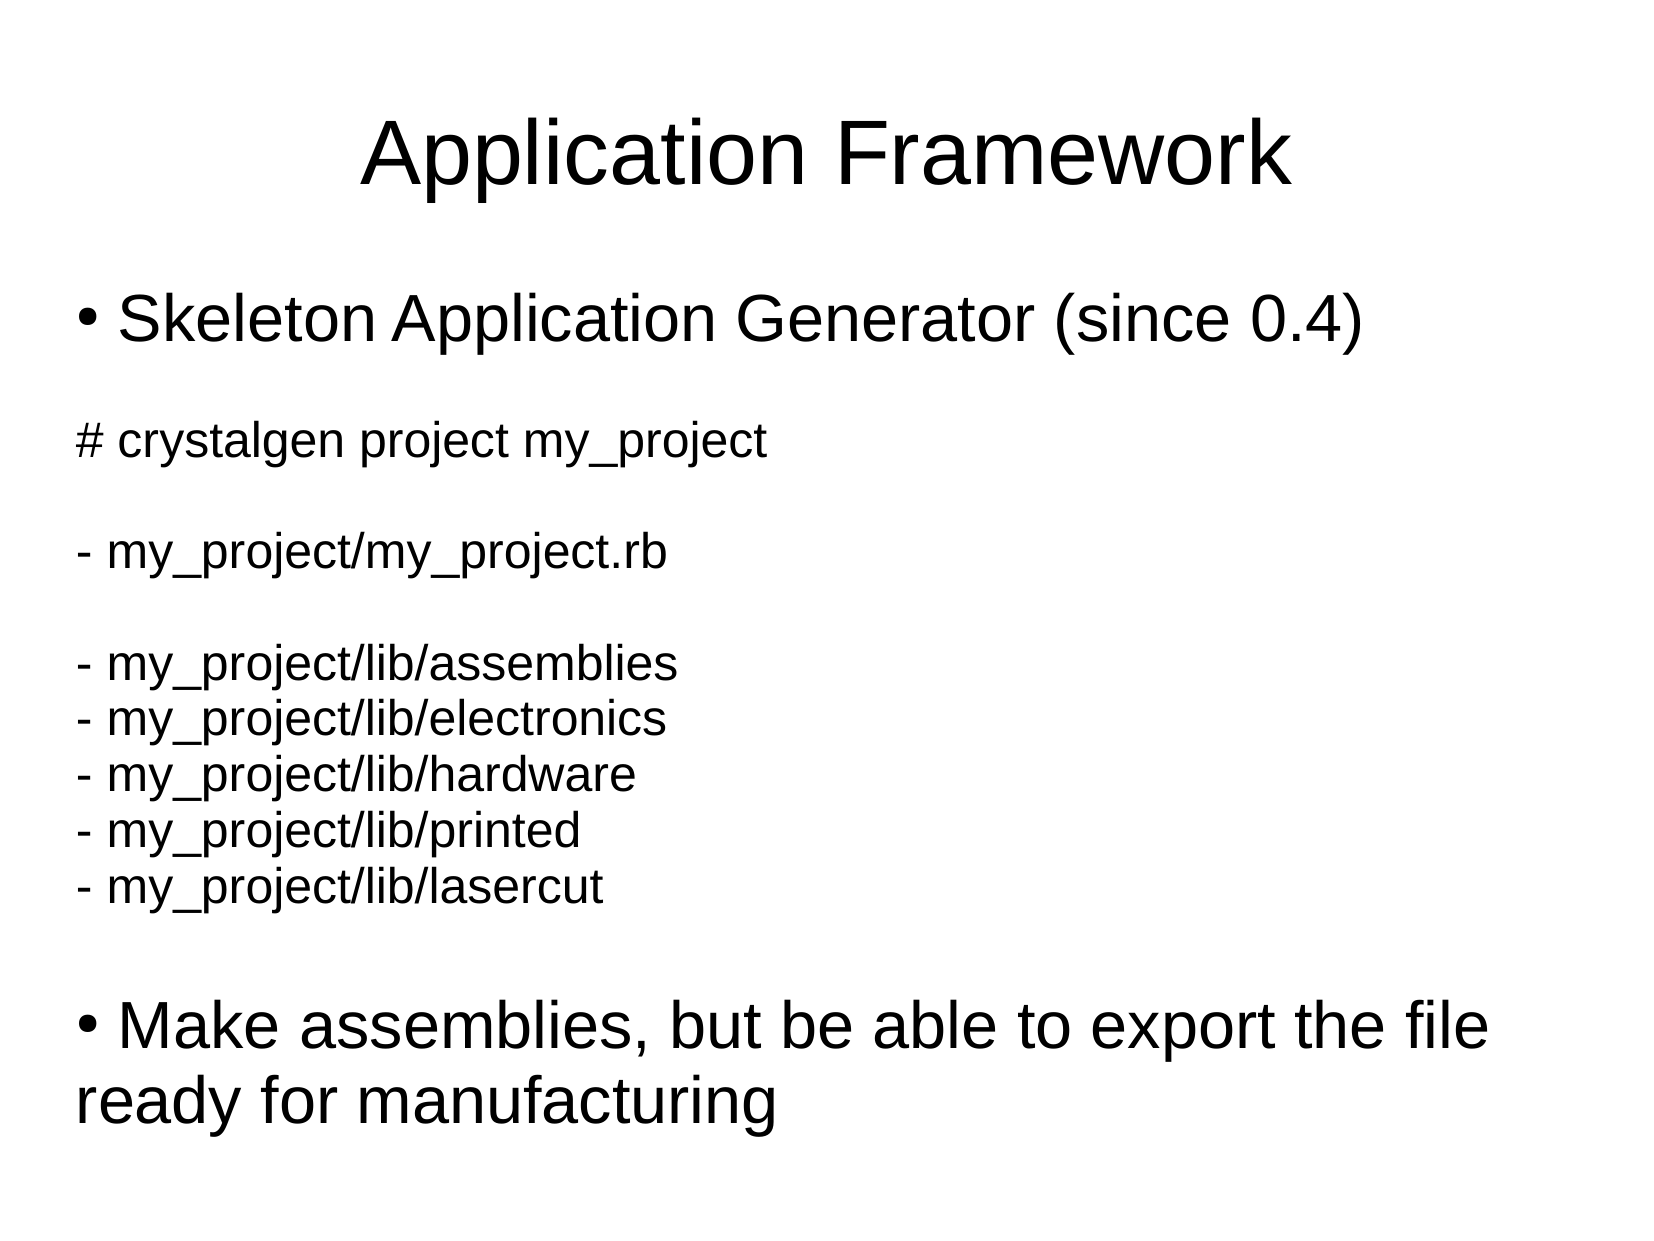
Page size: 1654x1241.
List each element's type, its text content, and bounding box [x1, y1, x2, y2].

subtitle Skeleton Application Generator (since 0.4) # crystalgen project my_project - my_project/my_project.rb - my_project/lib/assemblies - my_project/lib/electronics - my_project/lib/hardware - my_project/lib/printed - my_project/lib/lasercut Make assemblies, but be able to export the file ready for manufacturing [75, 281, 1564, 1241]
title Application Framework [82, 49, 1571, 257]
